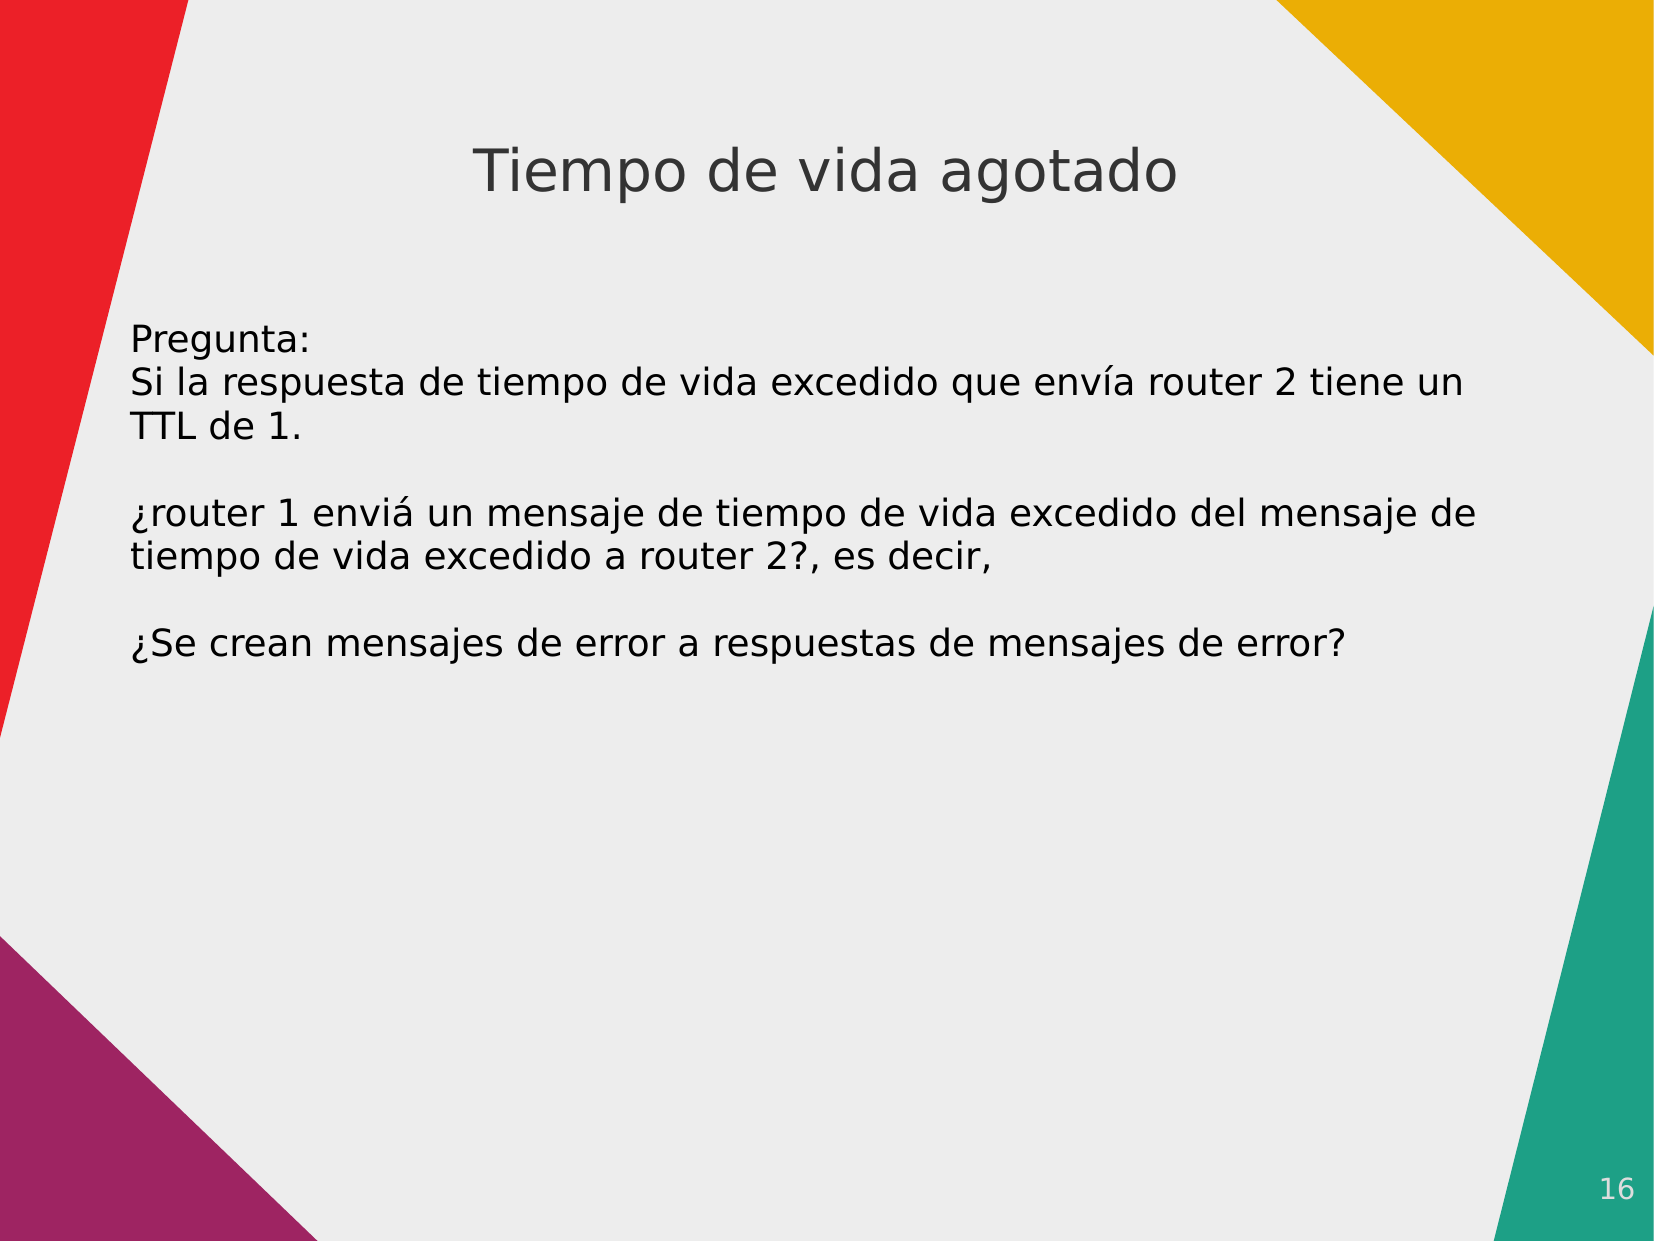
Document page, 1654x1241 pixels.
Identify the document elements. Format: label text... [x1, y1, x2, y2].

title Tiempo de vida agotado [114, 73, 1539, 271]
text_box Pregunta: Si la respuesta de tiempo de vida excedido que envía router 2 tiene un TTL de 1. ¿router 1 enviá un mensaje de tiempo de vida excedido del mensaje de tiempo de vida excedido a router 2?, es decir, ¿Se crean mensajes de error a respuestas de mensajes de error? [115, 310, 1553, 717]
